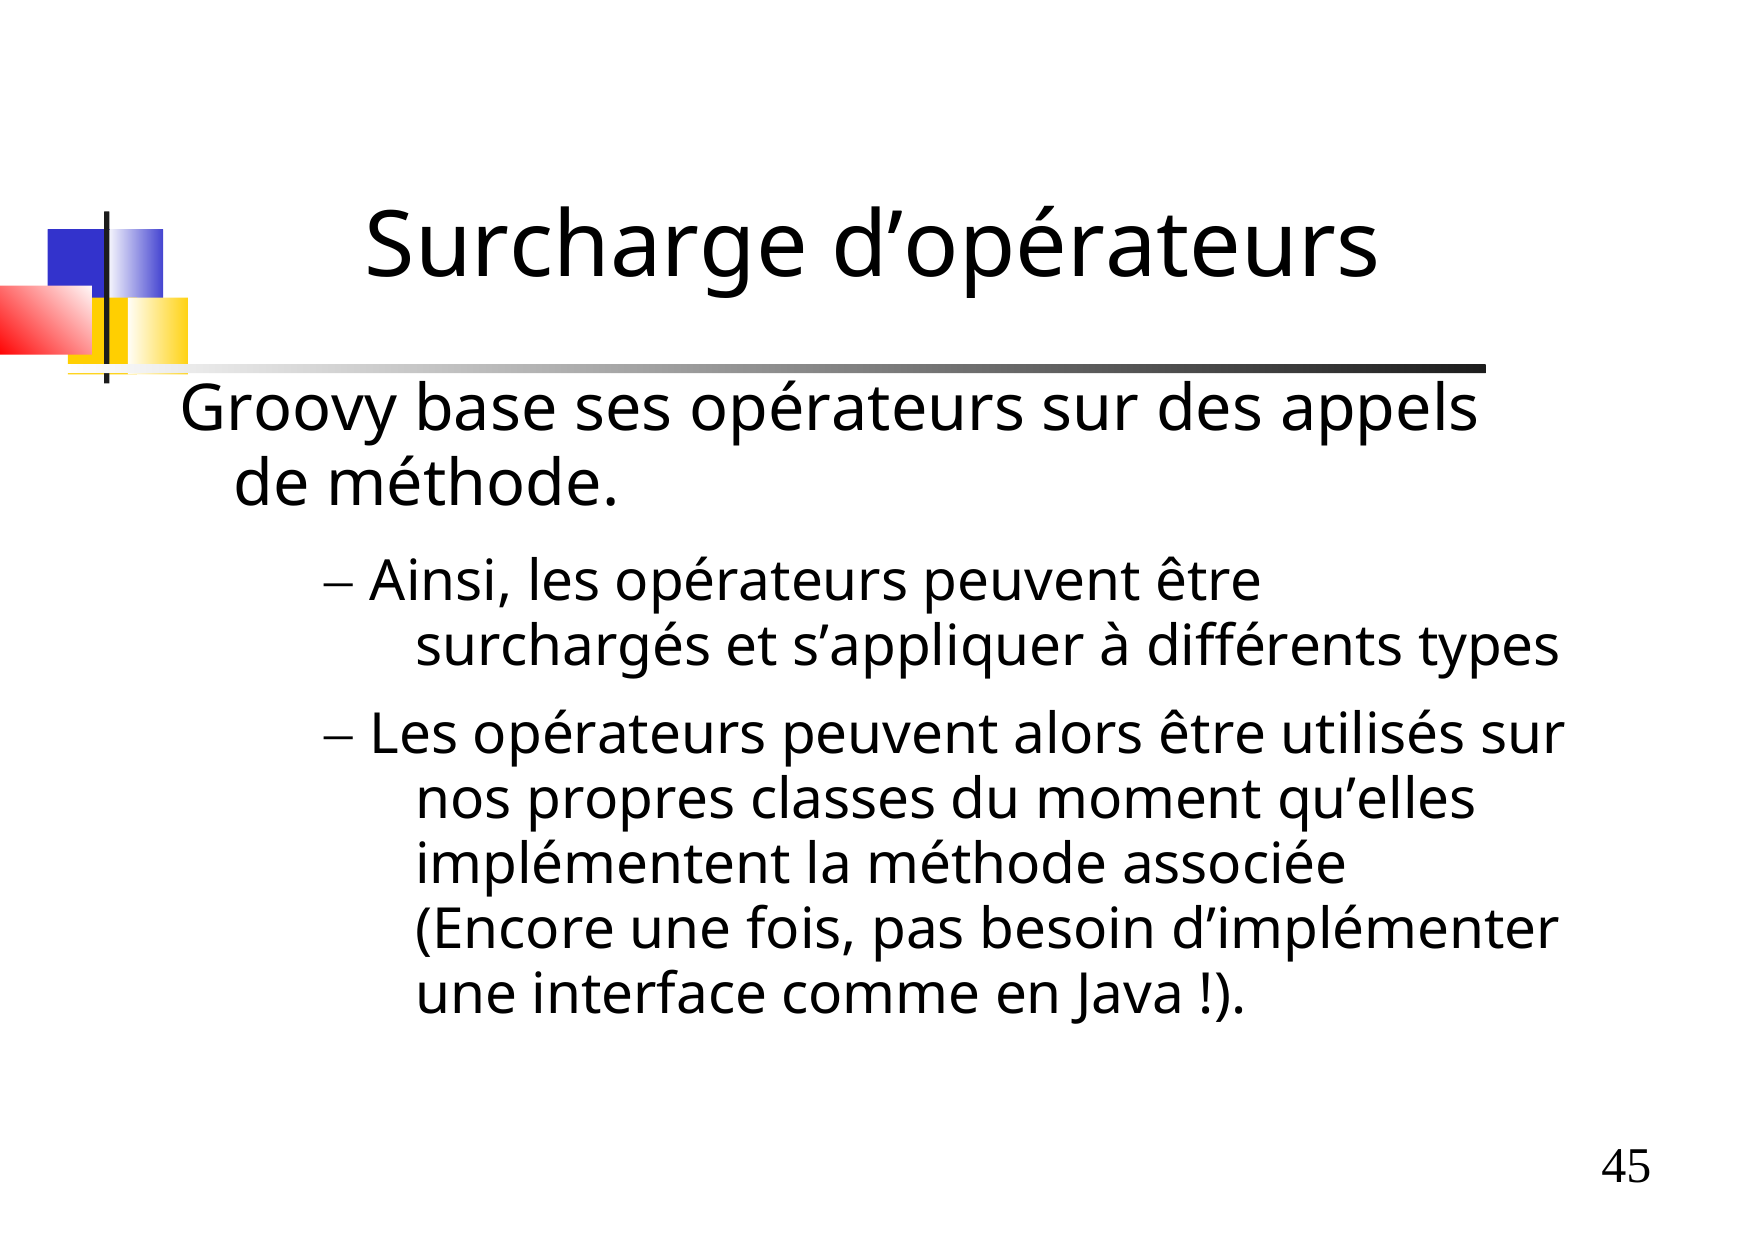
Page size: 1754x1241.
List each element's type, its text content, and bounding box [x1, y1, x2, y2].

list Groovy base ses opérateurs sur des appels de méthode. Ainsi, les opérateurs peuvent être surchargés et s’appliquer à différents types Les opérateurs peuvent alors être utilisés sur nos propres classes du moment qu’elles implémentent la méthode associée (Encore une fois, pas besoin d’implémenter une interface comme en Java !). [179, 371, 1567, 1091]
title Surcharge d’opérateurs [179, 139, 1567, 351]
